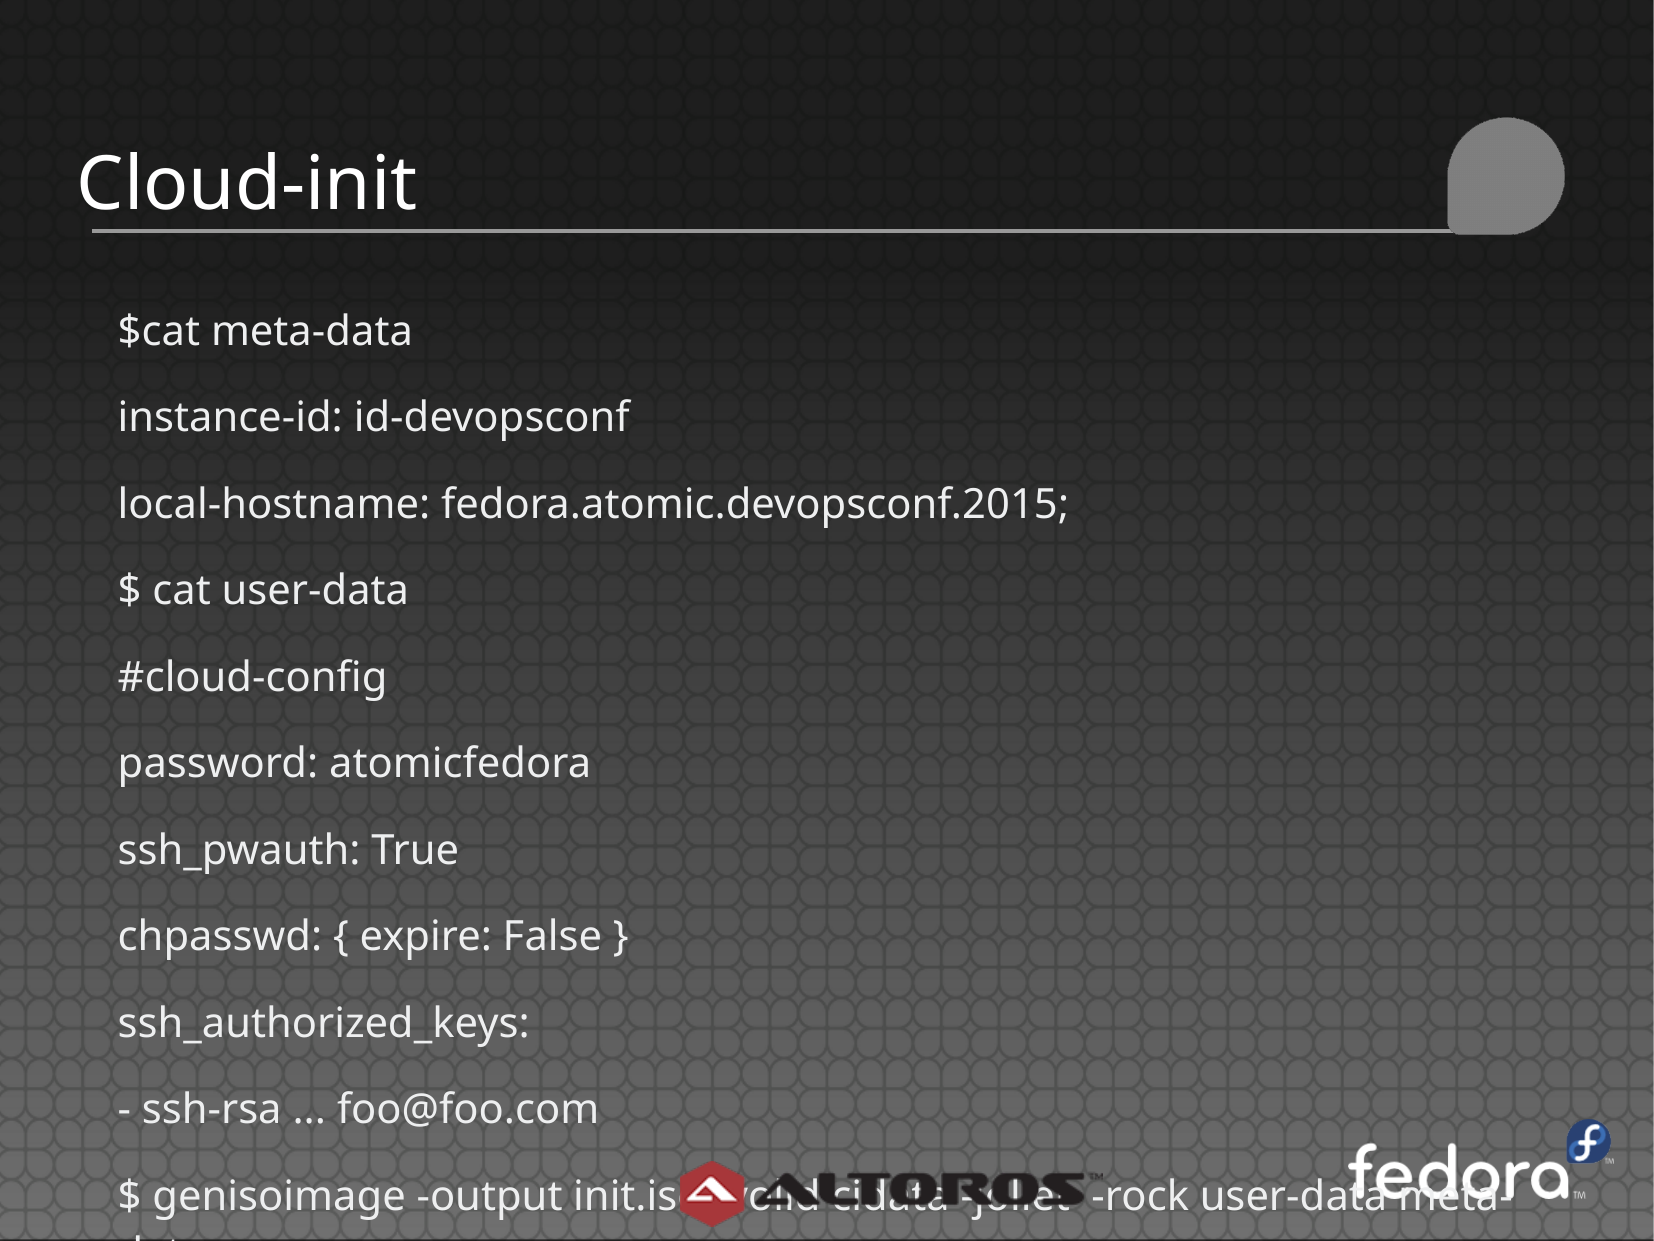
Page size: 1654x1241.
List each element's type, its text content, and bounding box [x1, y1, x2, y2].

title Cloud-init [76, 112, 1566, 249]
list $cat meta-data instance-id: id-devopsconf local-hostname: fedora.atomic.devopsconf.2015; $ cat user-data #cloud-config password: atomicfedora ssh_pwauth: True chpasswd: { expire: False } ssh_authorized_keys: - ssh-rsa ... foo@foo.com $ genisoimage -output init.iso -volid cidata -joliet -rock user-data meta-data [46, 300, 1536, 1241]
picture [0, 0, 1654, 1241]
picture [680, 1161, 1103, 1227]
